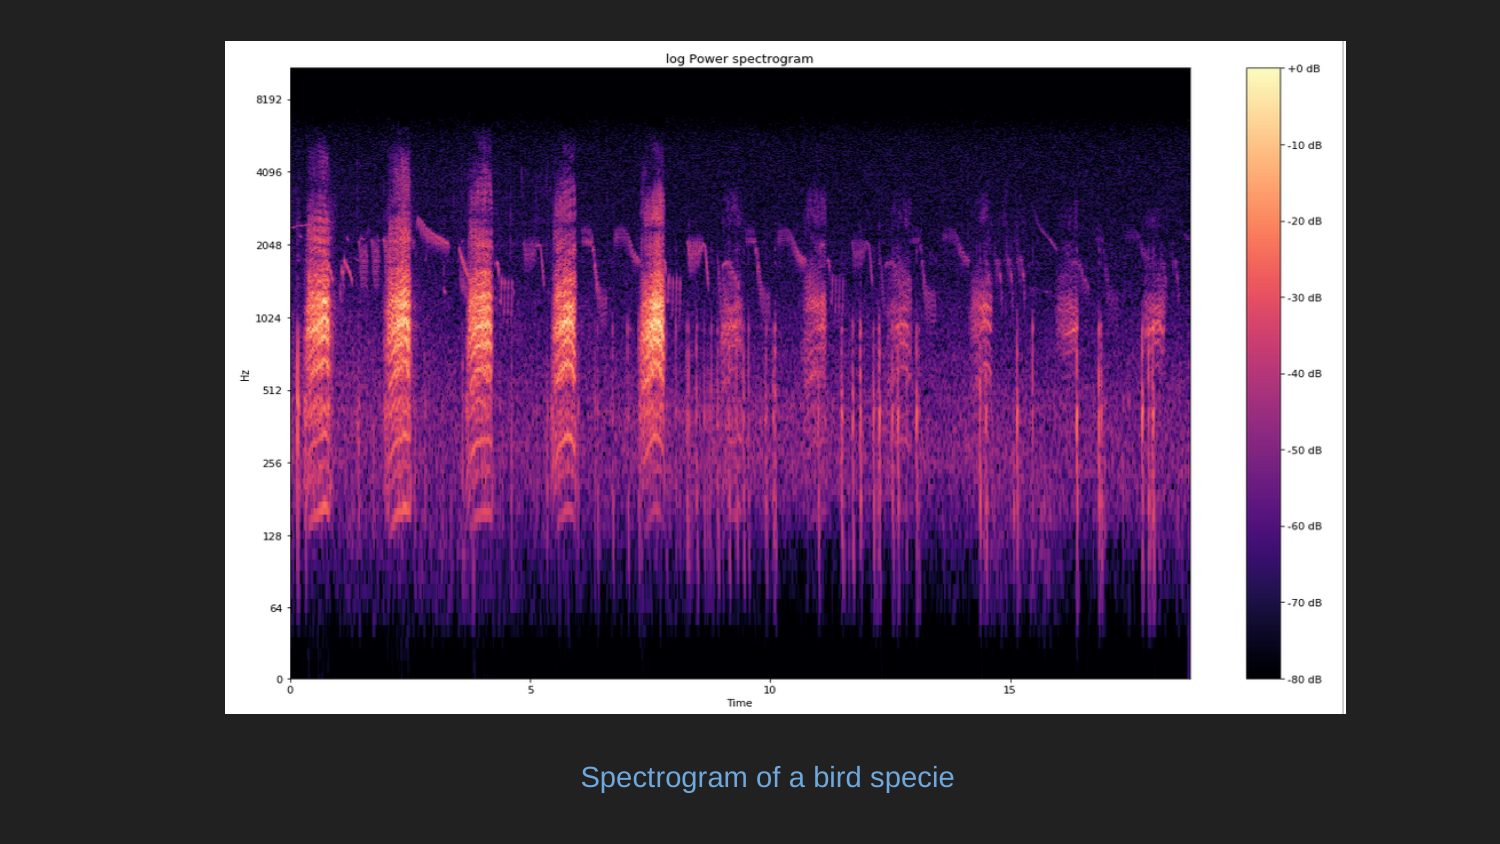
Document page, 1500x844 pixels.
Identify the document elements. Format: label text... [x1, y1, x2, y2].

text_box Spectrogram of a bird specie [565, 743, 974, 803]
picture [225, 41, 1346, 714]
